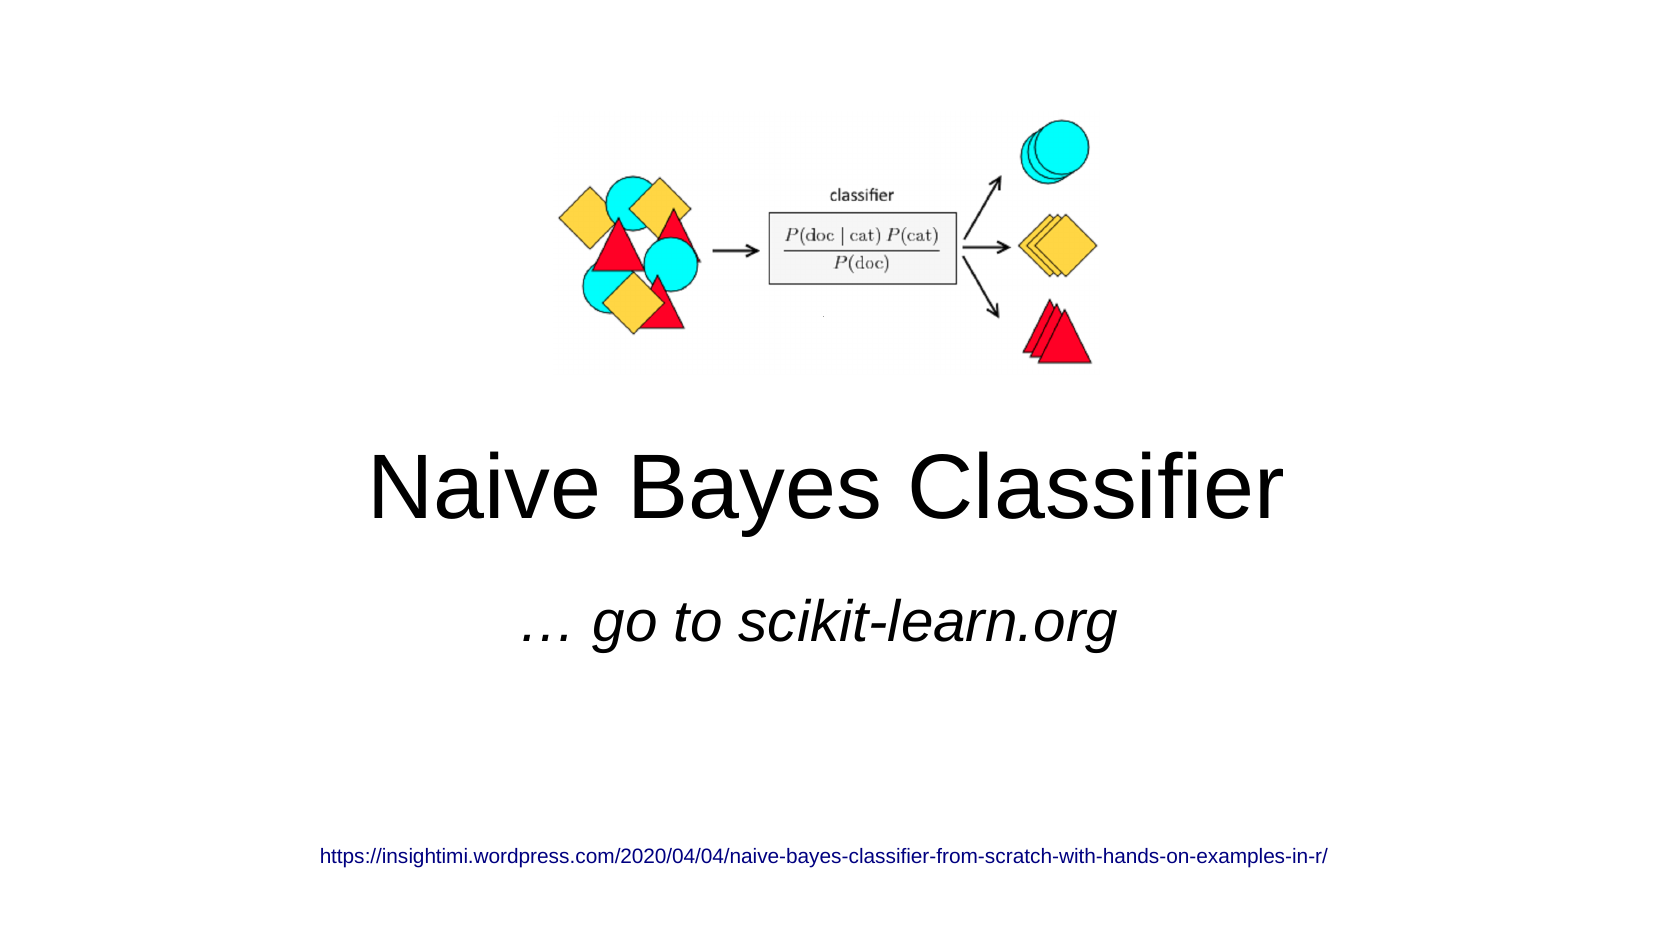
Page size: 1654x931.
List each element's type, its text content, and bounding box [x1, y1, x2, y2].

subtitle Naive Bayes Classifier [82, 217, 1571, 758]
text_box … go to scikit-learn.org [384, 581, 1270, 905]
text_box https://insightimi.wordpress.com/2020/04/04/naive-bayes-classifier-from-scratch-with-hands-on-examples-in-r/ [1270, 837, 1372, 895]
text_box https://insightimi.wordpress.com/2020/04/04/naive-bayes-classifier-from-scratch-with-hands-on-examples-in-r/ [281, 837, 384, 895]
picture [553, 111, 1100, 376]
